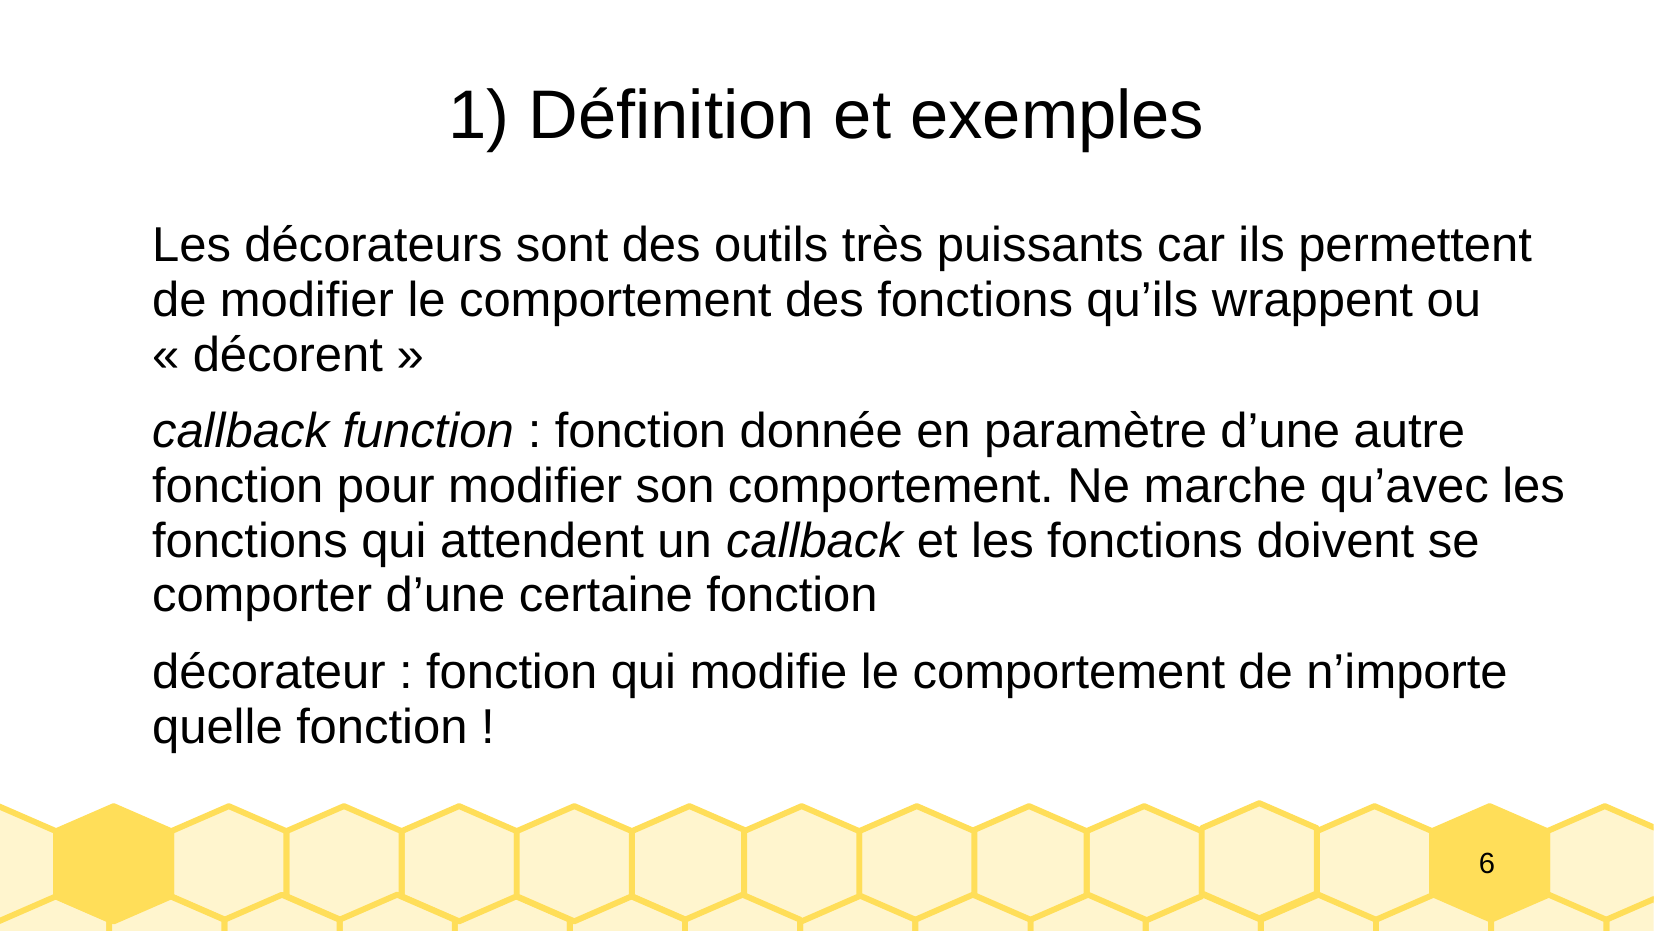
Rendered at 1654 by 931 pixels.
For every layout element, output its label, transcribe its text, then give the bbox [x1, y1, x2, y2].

title 1) Définition et exemples [82, 37, 1571, 193]
list Les décorateurs sont des outils très puissants car ils permettent de modifier le comportement des fonctions qu’ils wrappent ou « décorent » callback function : fonction donnée en paramètre d’une autre fonction pour modifier son comportement. Ne marche qu’avec les fonctions qui attendent un callback et les fonctions doivent se comporter d’une certaine fonction décorateur : fonction qui modifie le comportement de n’importe quelle fonction ! [82, 217, 1571, 758]
